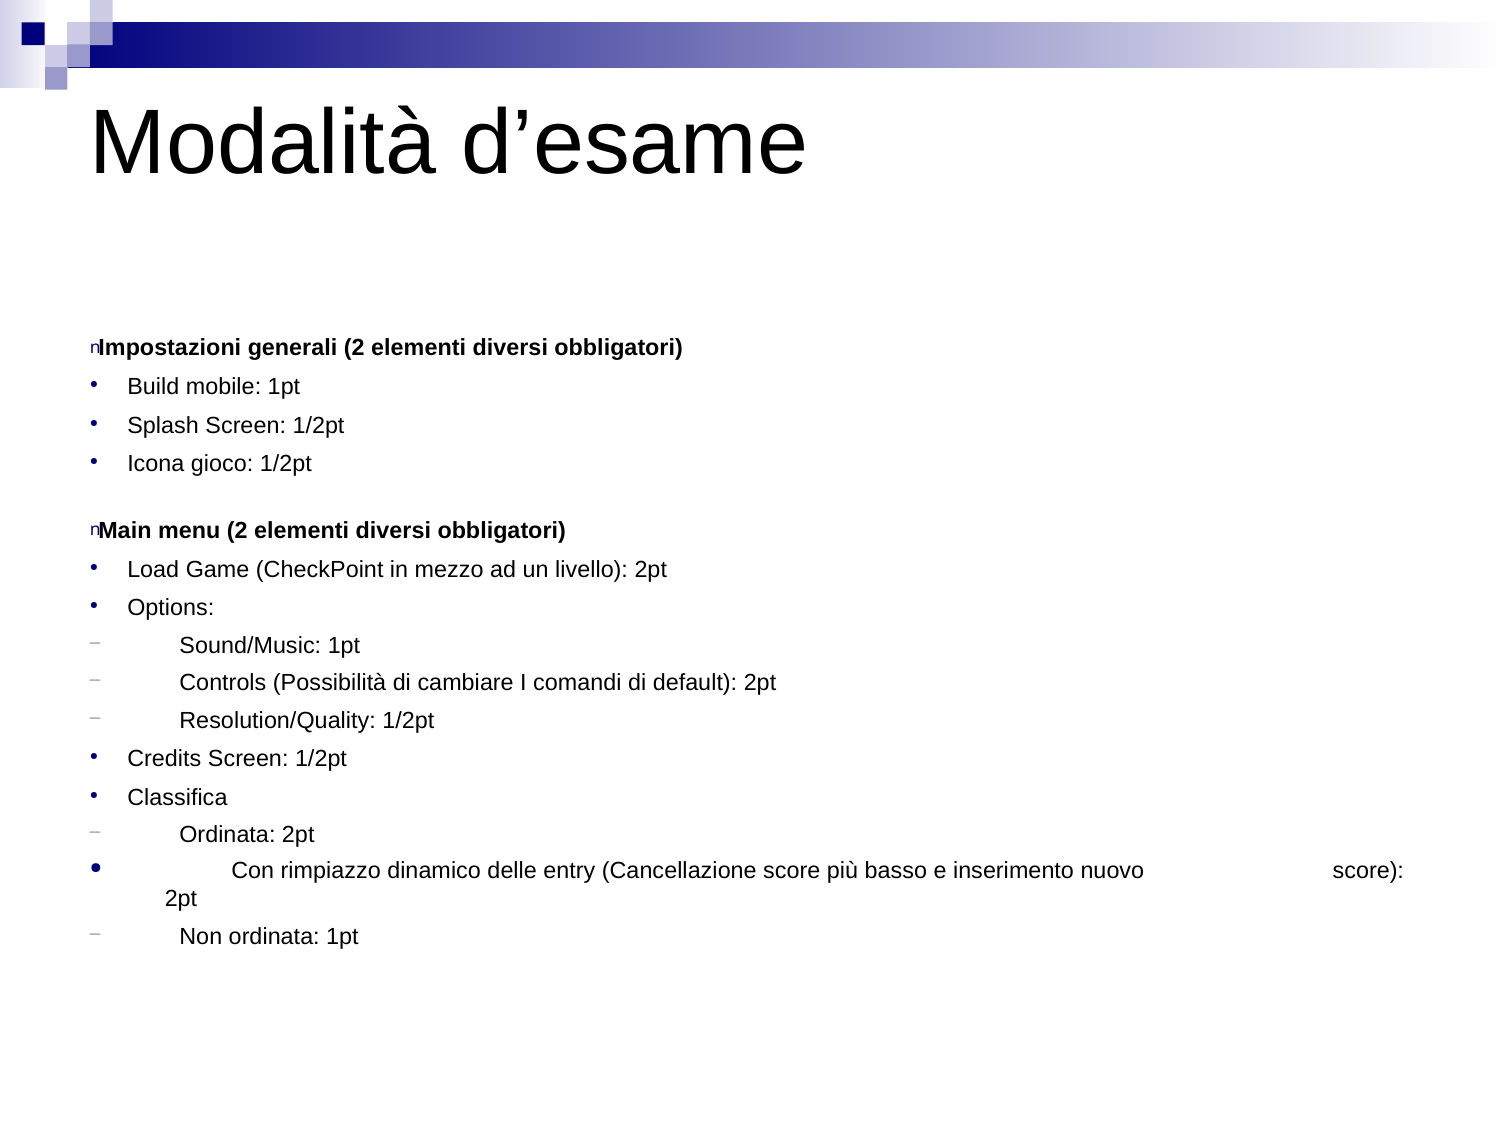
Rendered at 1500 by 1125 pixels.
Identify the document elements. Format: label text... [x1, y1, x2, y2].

title Modalità d’esame [75, 75, 1425, 300]
list Impostazioni generali (2 elementi diversi obbligatori) Build mobile: 1pt Splash Screen: 1/2pt Icona gioco: 1/2pt Main menu (2 elementi diversi obbligatori) Load Game (CheckPoint in mezzo ad un livello): 2pt Options: Sound/Music: 1pt Controls (Possibilità di cambiare I comandi di default): 2pt Resolution/Quality: 1/2pt Credits Screen: 1/2pt Classifica Ordinata: 2pt Con rimpiazzo dinamico delle entry (Cancellazione score più basso e inserimento nuovo score): 2pt Non ordinata: 1pt [75, 324, 1425, 963]
